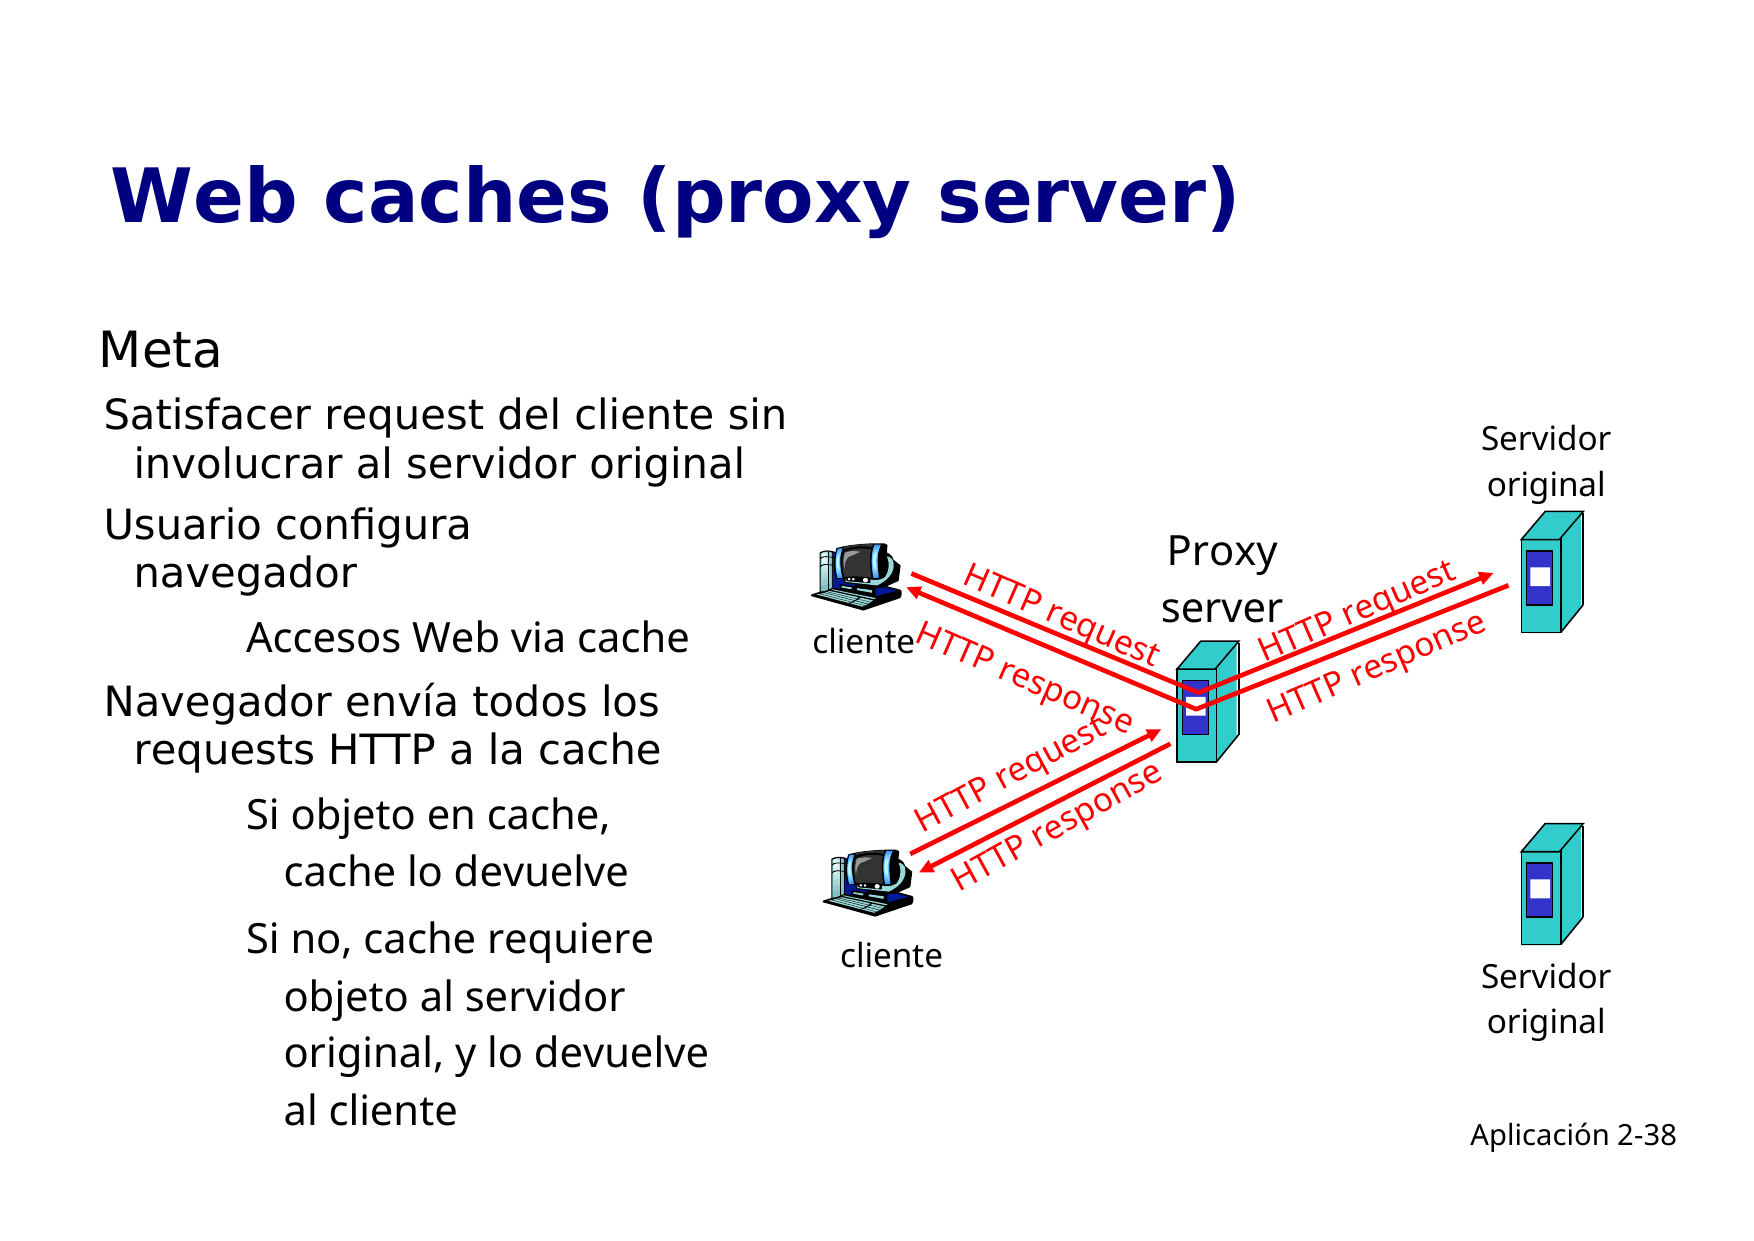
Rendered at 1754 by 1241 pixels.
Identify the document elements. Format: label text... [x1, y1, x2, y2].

text_box HTTP response [1242, 583, 1509, 746]
text_box Proxy server [1145, 513, 1299, 643]
text_box [1177, 681, 1237, 706]
picture [822, 849, 915, 917]
text_box HTTP request [1233, 532, 1477, 683]
list Meta Satisfacer request del cliente sin involucrar al servidor original Usuario configura navegador Accesos Web via cache Navegador envía todos los requests HTTP a la cache Si objeto en cache, cache lo devuelve Si no, cache requiere objeto al servidor original, y lo devuelve al cliente [95, 320, 865, 1160]
text_box HTTP request [888, 718, 1116, 856]
text_box [1521, 823, 1584, 945]
text_box cliente [797, 610, 931, 671]
title Web caches (proxy server) [95, 88, 1671, 305]
text_box HTTP response [892, 596, 1160, 752]
text_box [1521, 514, 1582, 634]
text_box HTTP response [924, 733, 1186, 915]
text_box Servidor original [1466, 407, 1627, 514]
text_box Servidor original [1466, 945, 1627, 1052]
text_box HTTP request [940, 538, 1185, 691]
text_box cliente [825, 924, 959, 985]
picture [810, 542, 904, 610]
text_box [1176, 696, 1237, 763]
text_box [1176, 641, 1238, 689]
